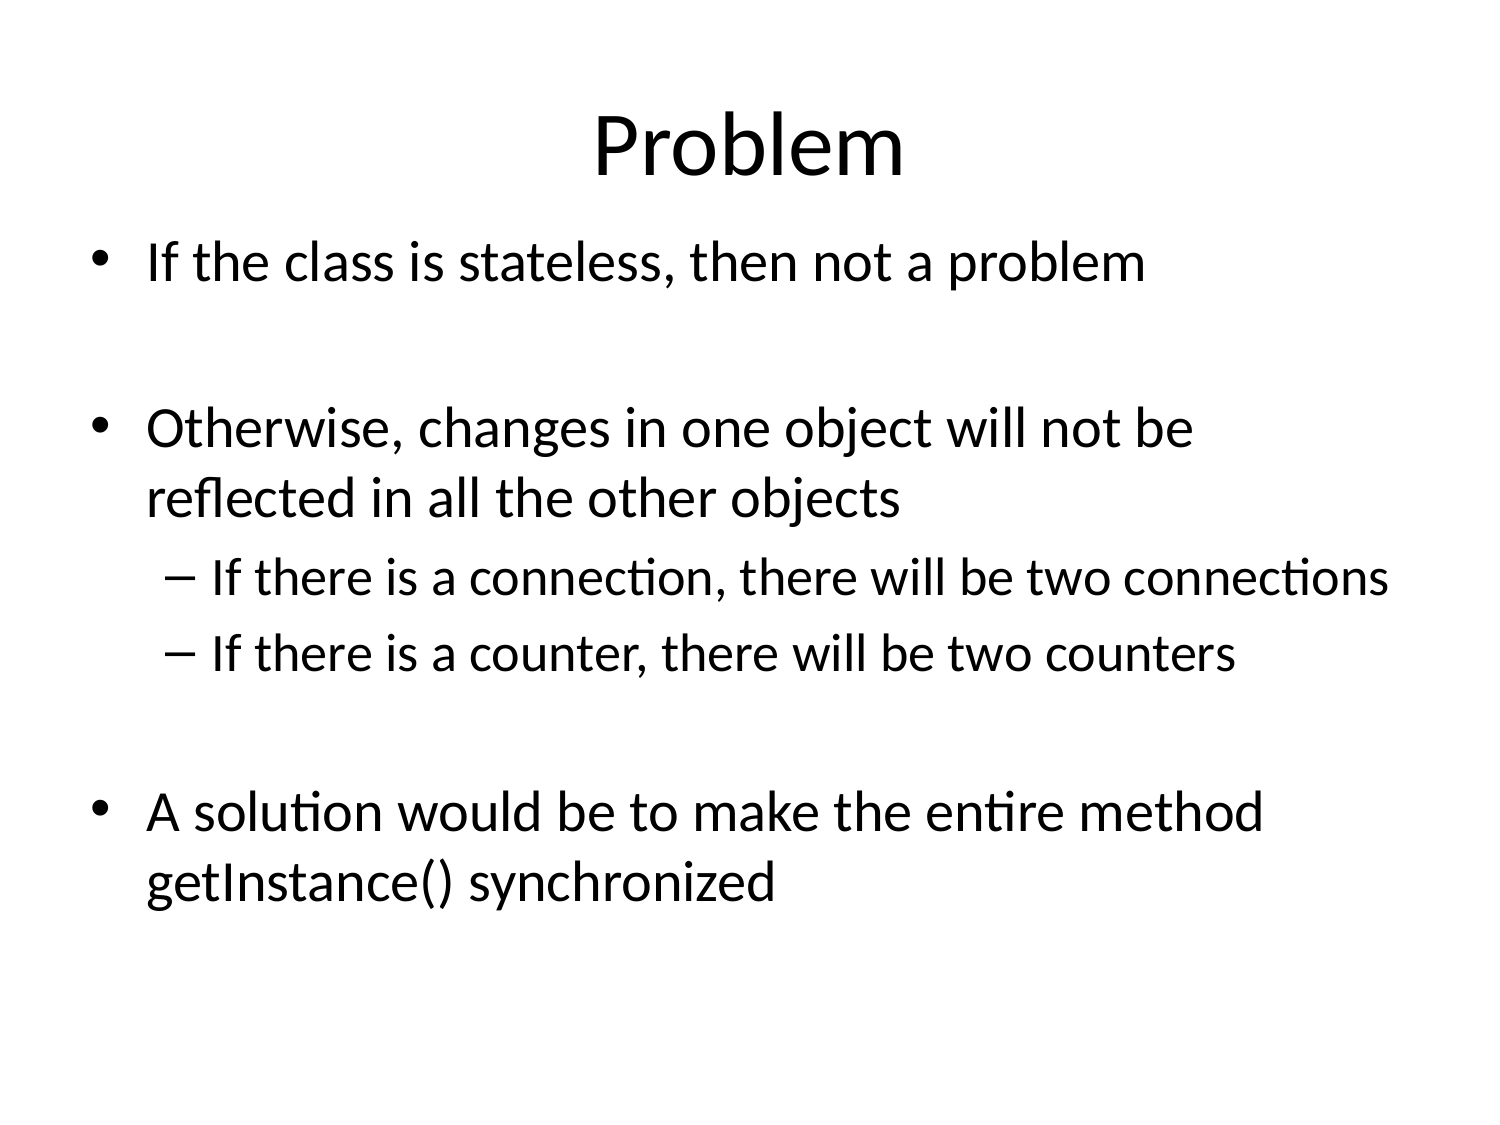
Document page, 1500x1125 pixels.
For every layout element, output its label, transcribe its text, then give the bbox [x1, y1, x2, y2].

title Problem [75, 45, 1425, 215]
list If the class is stateless, then not a problem Otherwise, changes in one object will not be reflected in all the other objects If there is a connection, there will be two connections If there is a counter, there will be two counters A solution would be to make the entire method getInstance() synchronized [75, 215, 1425, 1081]
